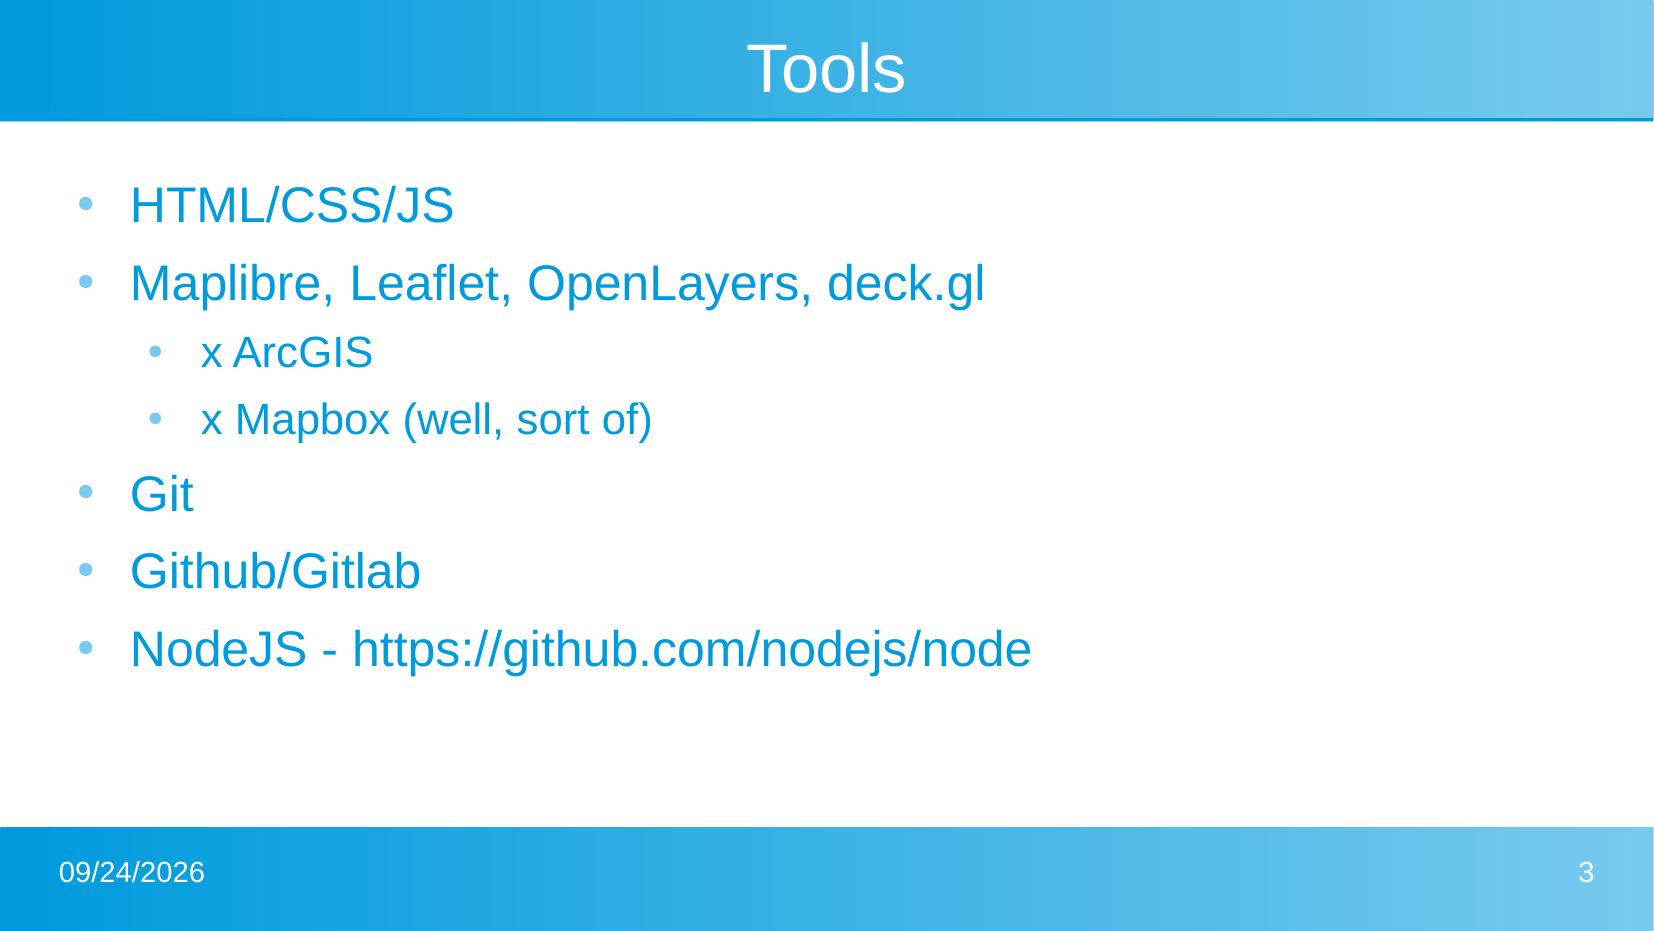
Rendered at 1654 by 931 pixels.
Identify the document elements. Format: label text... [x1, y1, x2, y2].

title Tools [59, 29, 1595, 108]
list HTML/CSS/JS Maplibre, Leaflet, OpenLayers, deck.gl x ArcGIS x Mapbox (well, sort of) Git Github/Gitlab NodeJS - https://github.com/nodejs/node [59, 177, 1595, 768]
